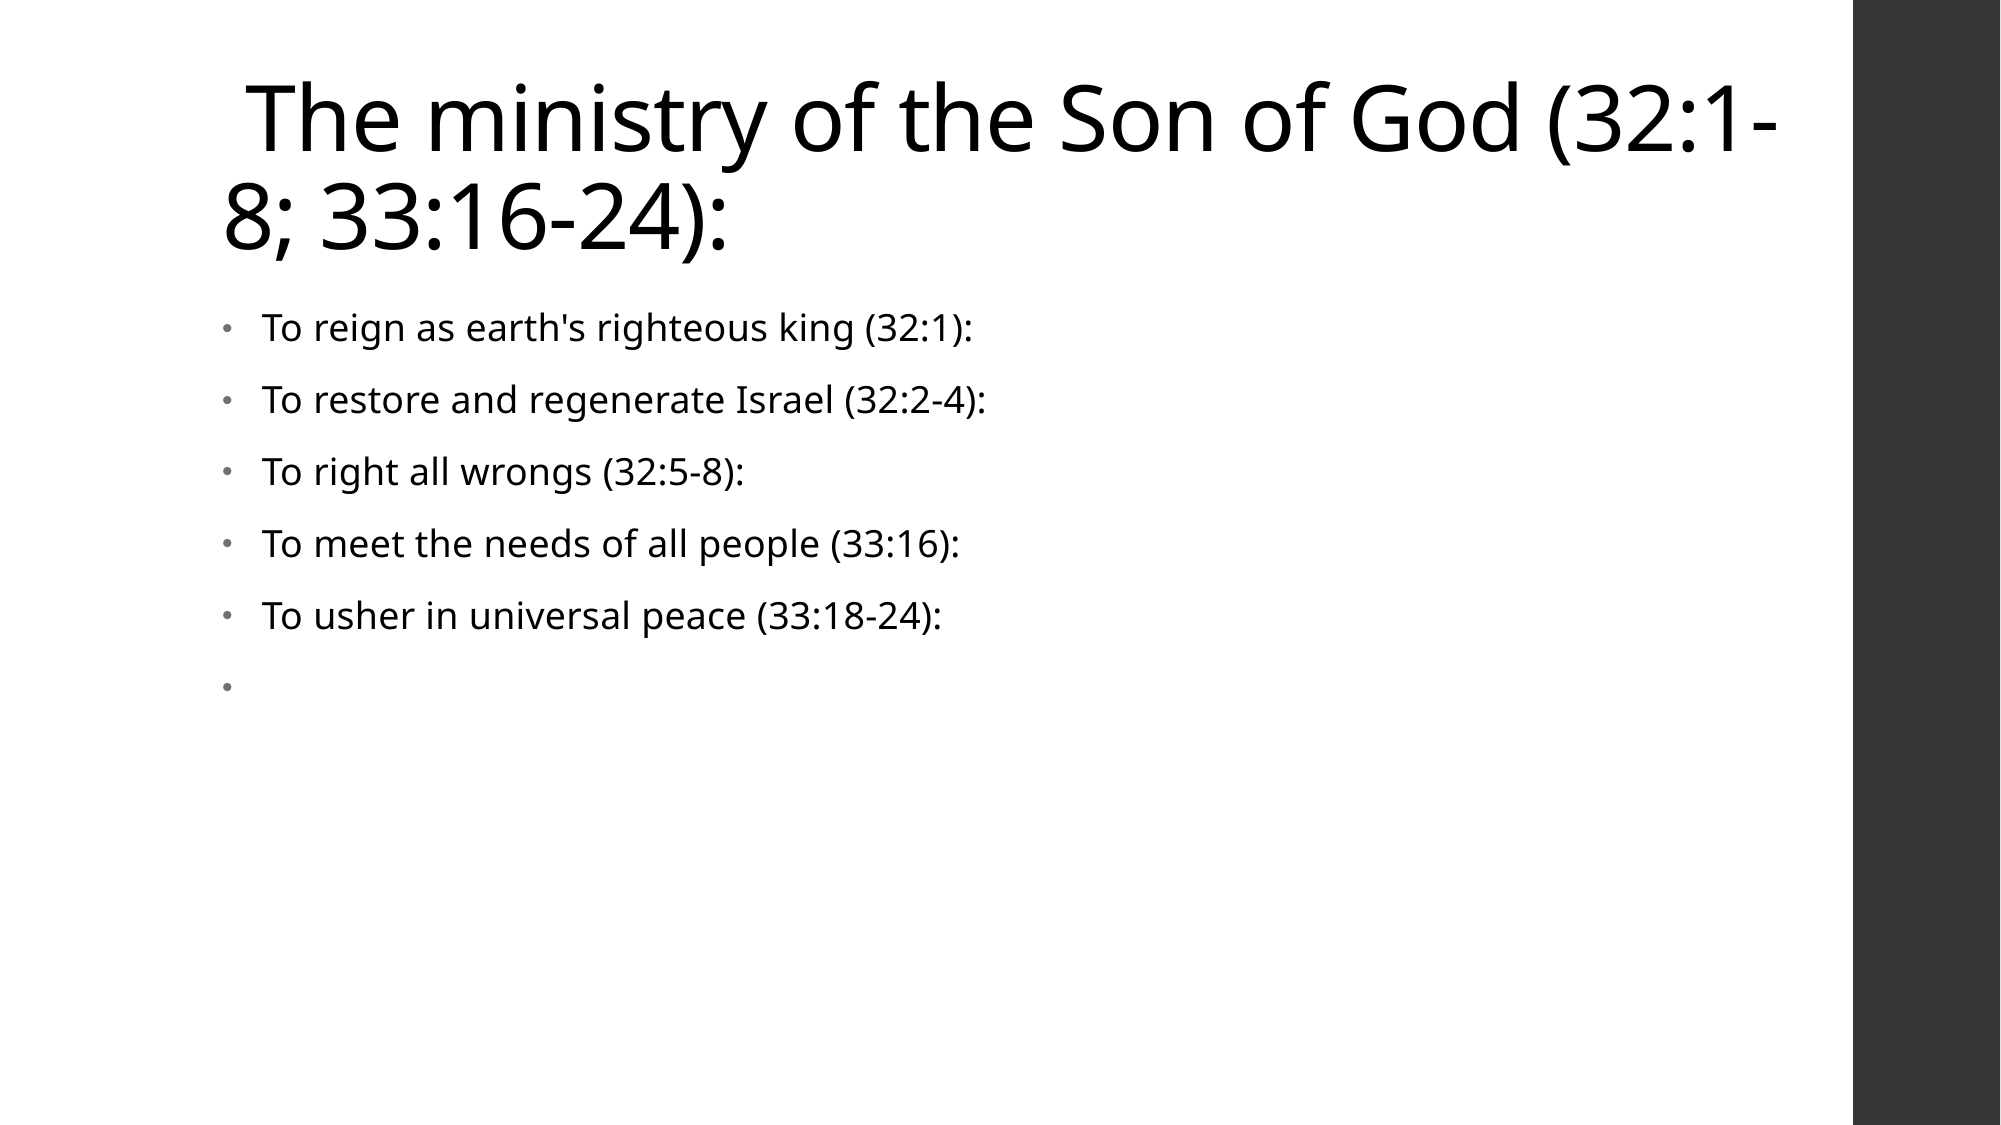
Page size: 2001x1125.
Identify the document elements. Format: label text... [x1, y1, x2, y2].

title The ministry of the Son of God (32:1-8; 33:16-24): [206, 60, 1797, 278]
list To reign as earth's righteous king (32:1): To restore and regenerate Israel (32:2-4): To right all wrongs (32:5-8): To meet the needs of all people (33:16): To usher in universal peace (33:18-24): [206, 299, 1617, 1014]
